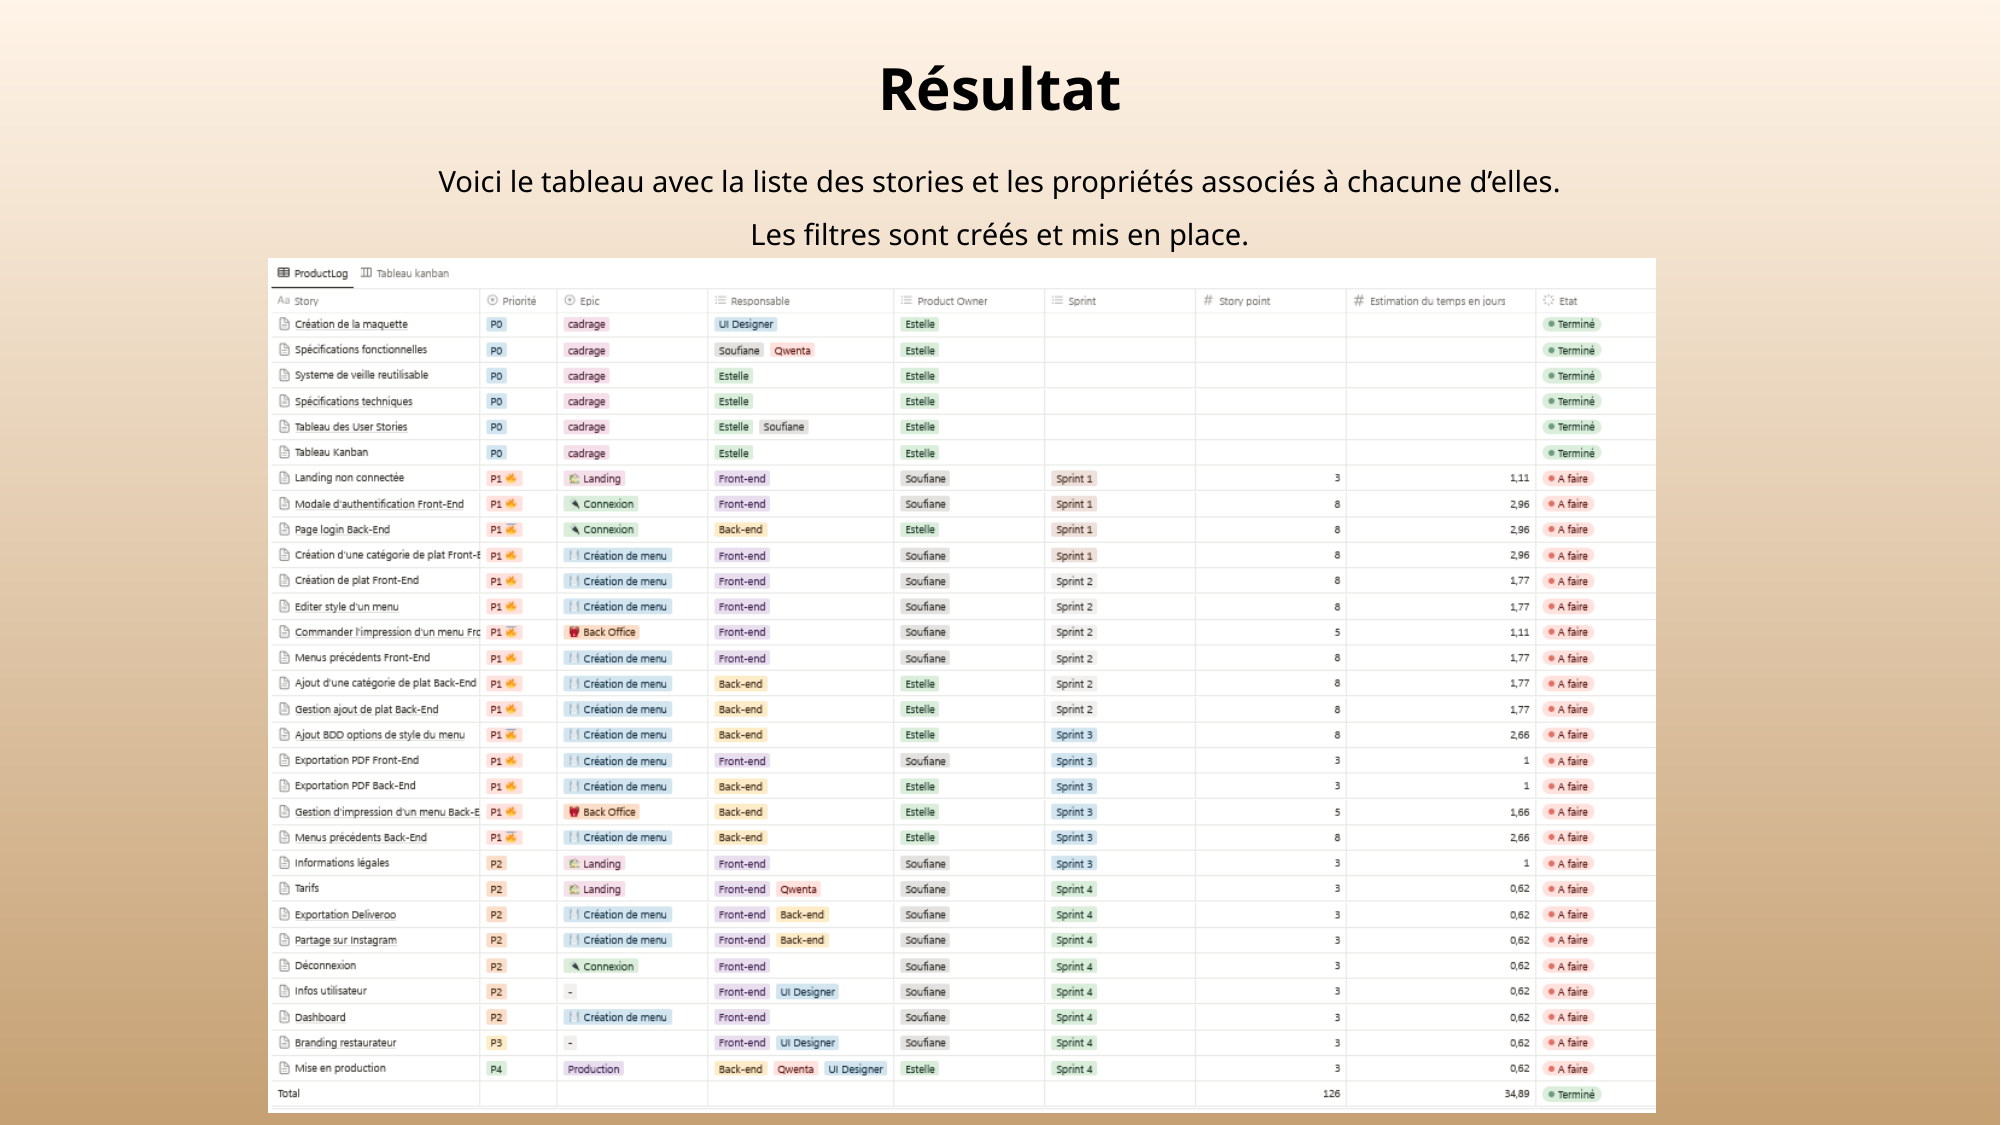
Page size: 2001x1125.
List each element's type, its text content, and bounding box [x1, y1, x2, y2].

title Résultat [249, 25, 1750, 131]
subtitle Voici le tableau avec la liste des stories et les propriétés associés à chacune d’elles. Les filtres sont créés et mis en place. [249, 159, 1750, 266]
picture [268, 258, 1656, 1113]
